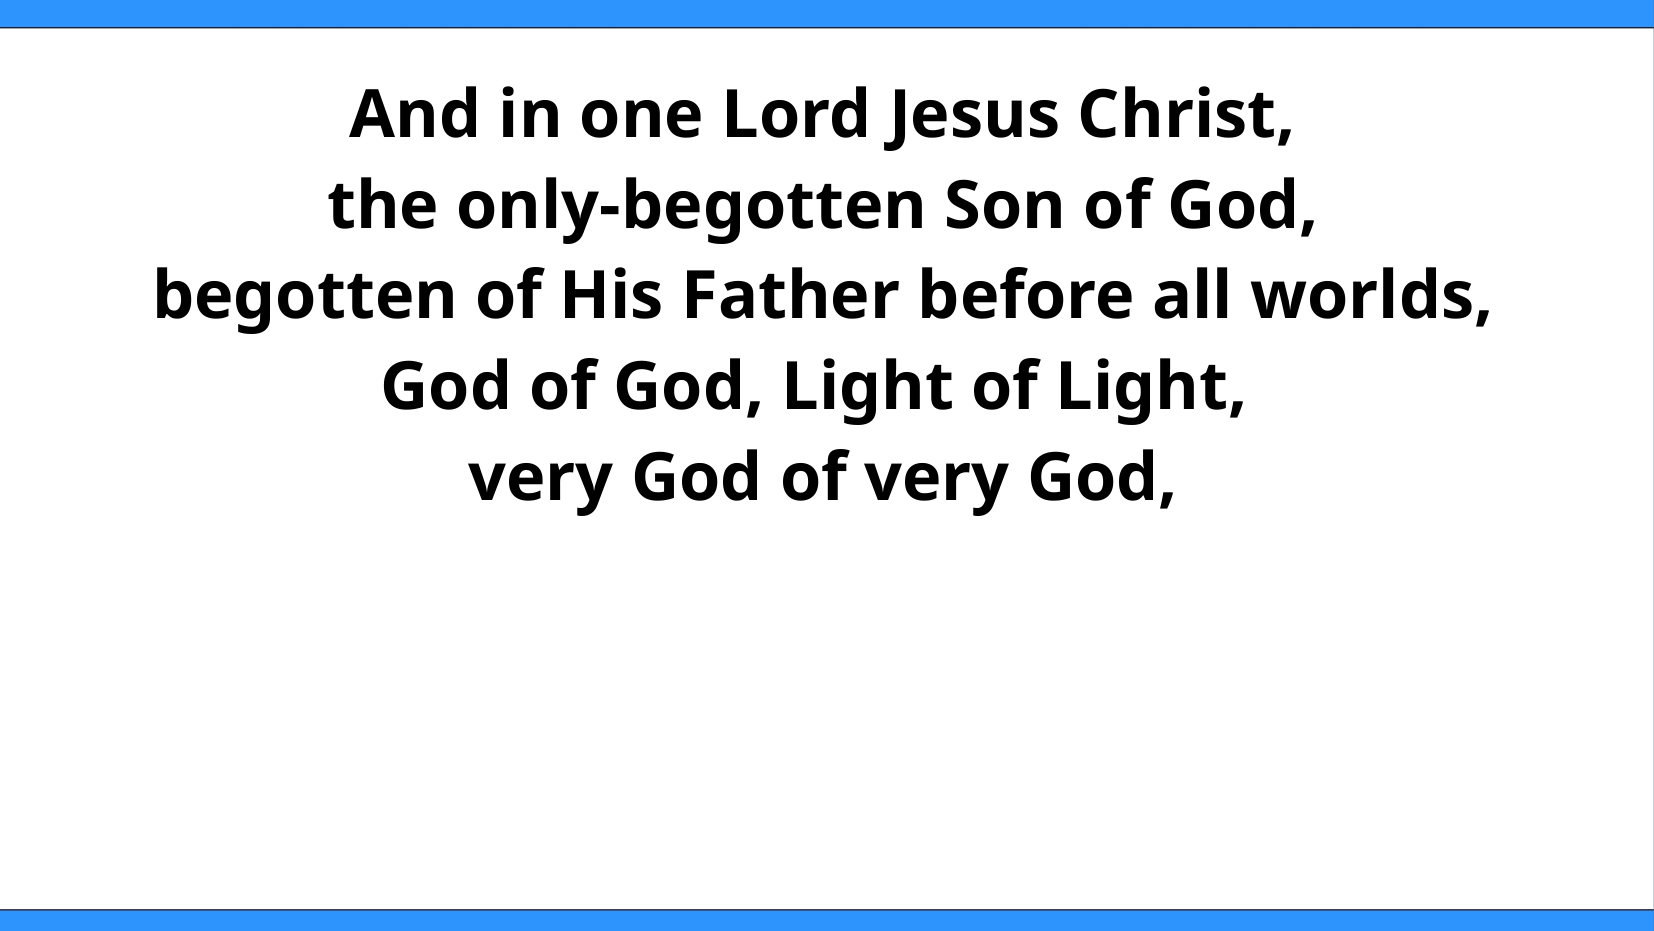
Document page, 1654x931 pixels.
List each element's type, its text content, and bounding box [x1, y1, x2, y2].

picture [0, 0, 1654, 931]
text_box And in one Lord Jesus Christ, the only-begotten Son of God, begotten of His Father before all worlds, God of God, Light of Light, very God of very God, [80, 58, 1566, 563]
